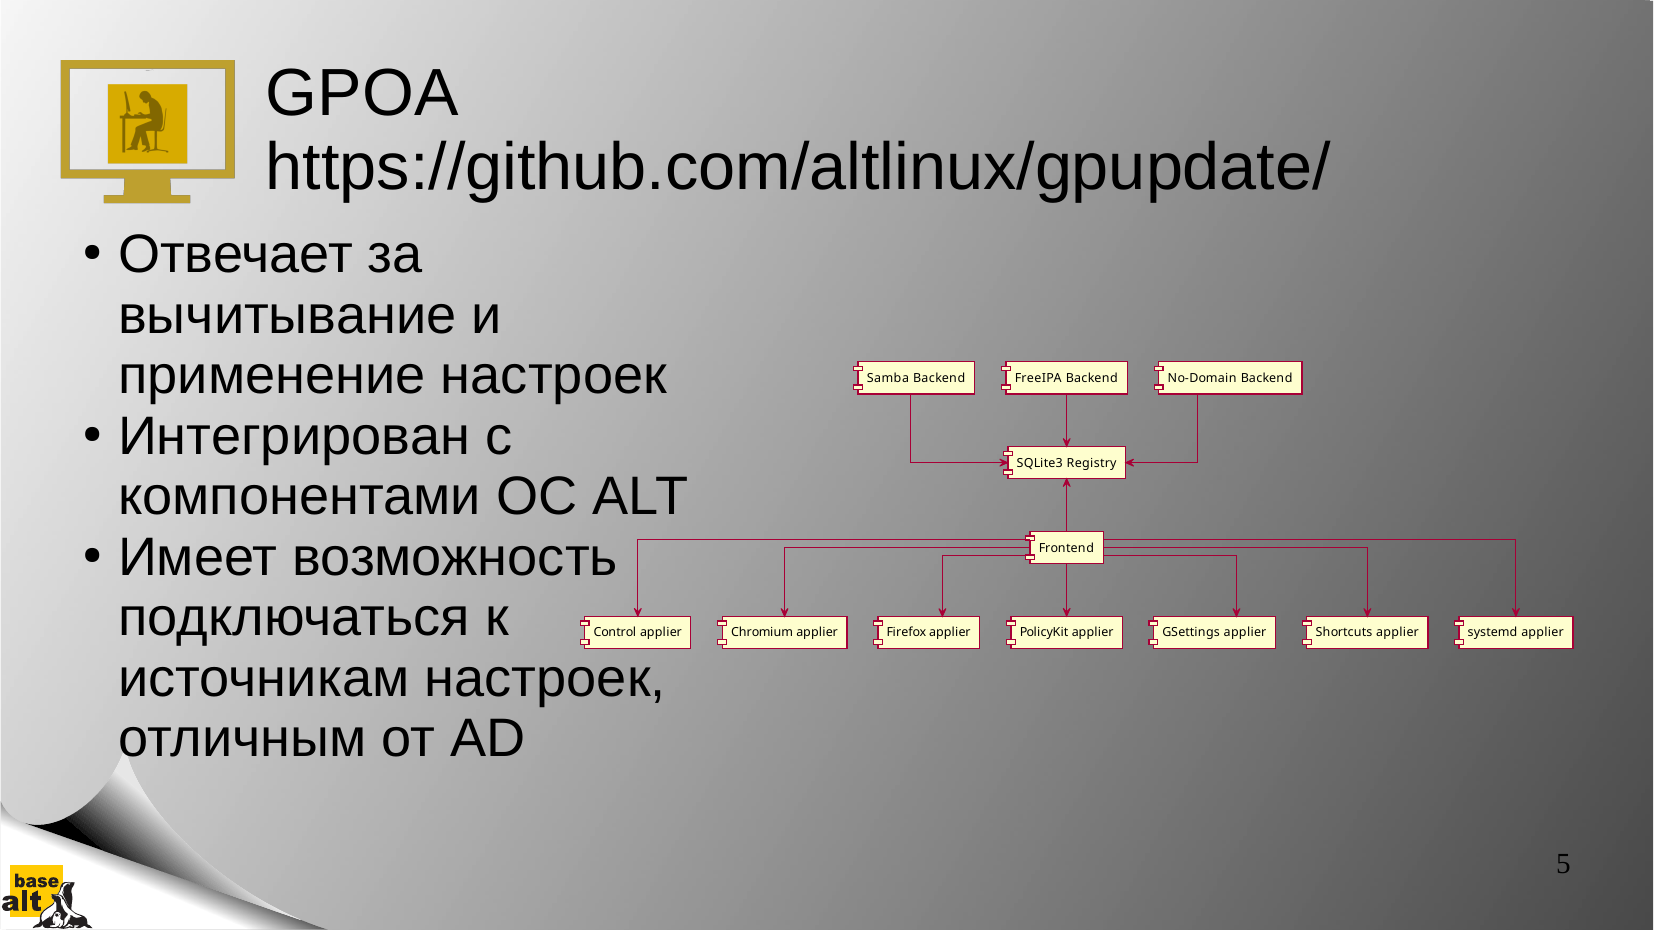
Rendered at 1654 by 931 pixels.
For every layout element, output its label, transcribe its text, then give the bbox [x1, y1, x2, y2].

picture [578, 354, 1583, 659]
subtitle Отвечает за вычитывание и применение настроек Интегрирован с компонентами ОС ALT Имеет возможность подключаться к источникам настроек, отличным от AD [82, 223, 733, 769]
picture [59, 58, 237, 204]
title GPOA https://github.com/altlinux/gpupdate/ [265, 41, 1636, 218]
